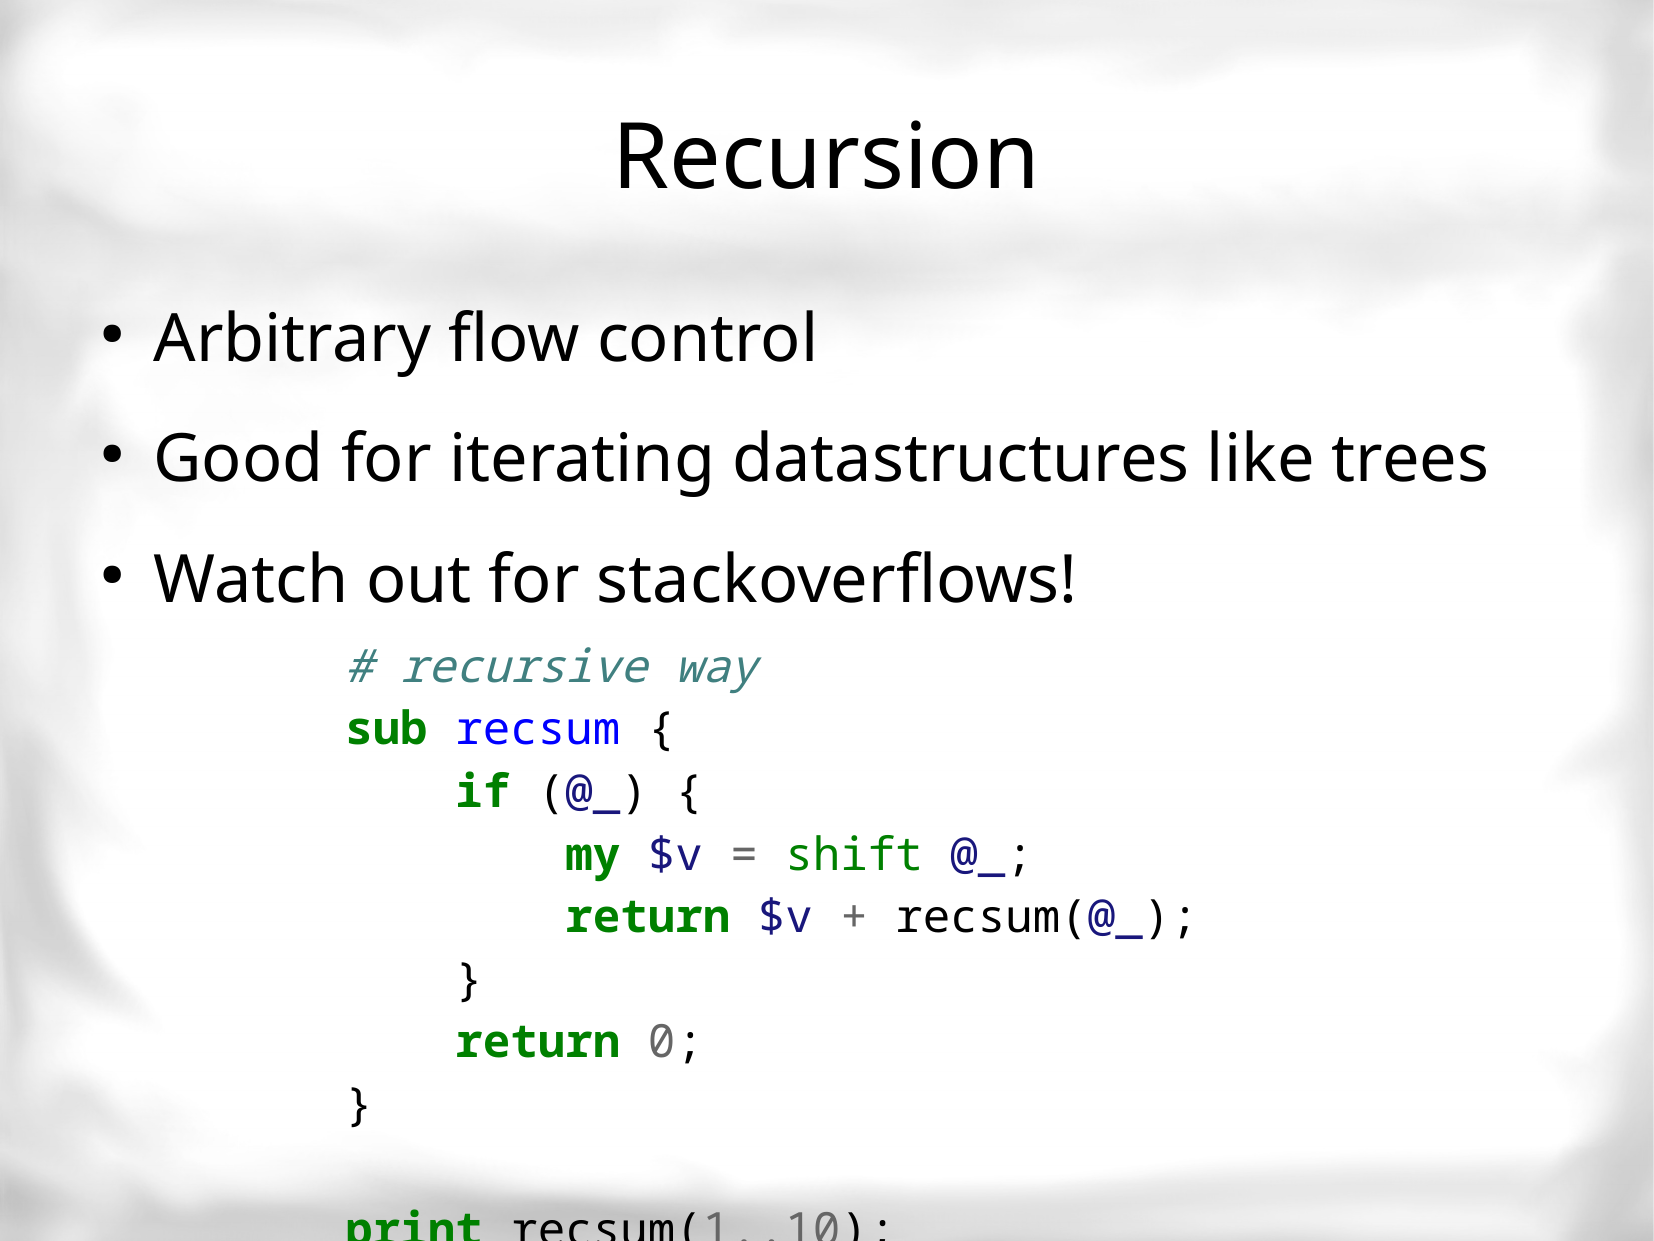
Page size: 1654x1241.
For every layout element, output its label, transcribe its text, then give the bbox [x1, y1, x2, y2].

title Recursion [82, 49, 1571, 257]
picture [0, 0, 1654, 1241]
picture [354, 1225, 364, 1240]
list Arbitrary flow control Good for iterating datastructures like trees Watch out for stackoverflows! [82, 290, 1538, 1010]
picture [821, 1222, 833, 1241]
picture [653, 1224, 659, 1241]
picture [663, 1224, 669, 1241]
picture [436, 1225, 446, 1241]
picture [819, 1215, 830, 1235]
picture [544, 1223, 558, 1230]
text_box # recursive way sub recsum { if (@_) { my $v = shift @_; return $v + recsum(@_); } return 0; } print recsum(1..10); [330, 625, 1074, 1145]
